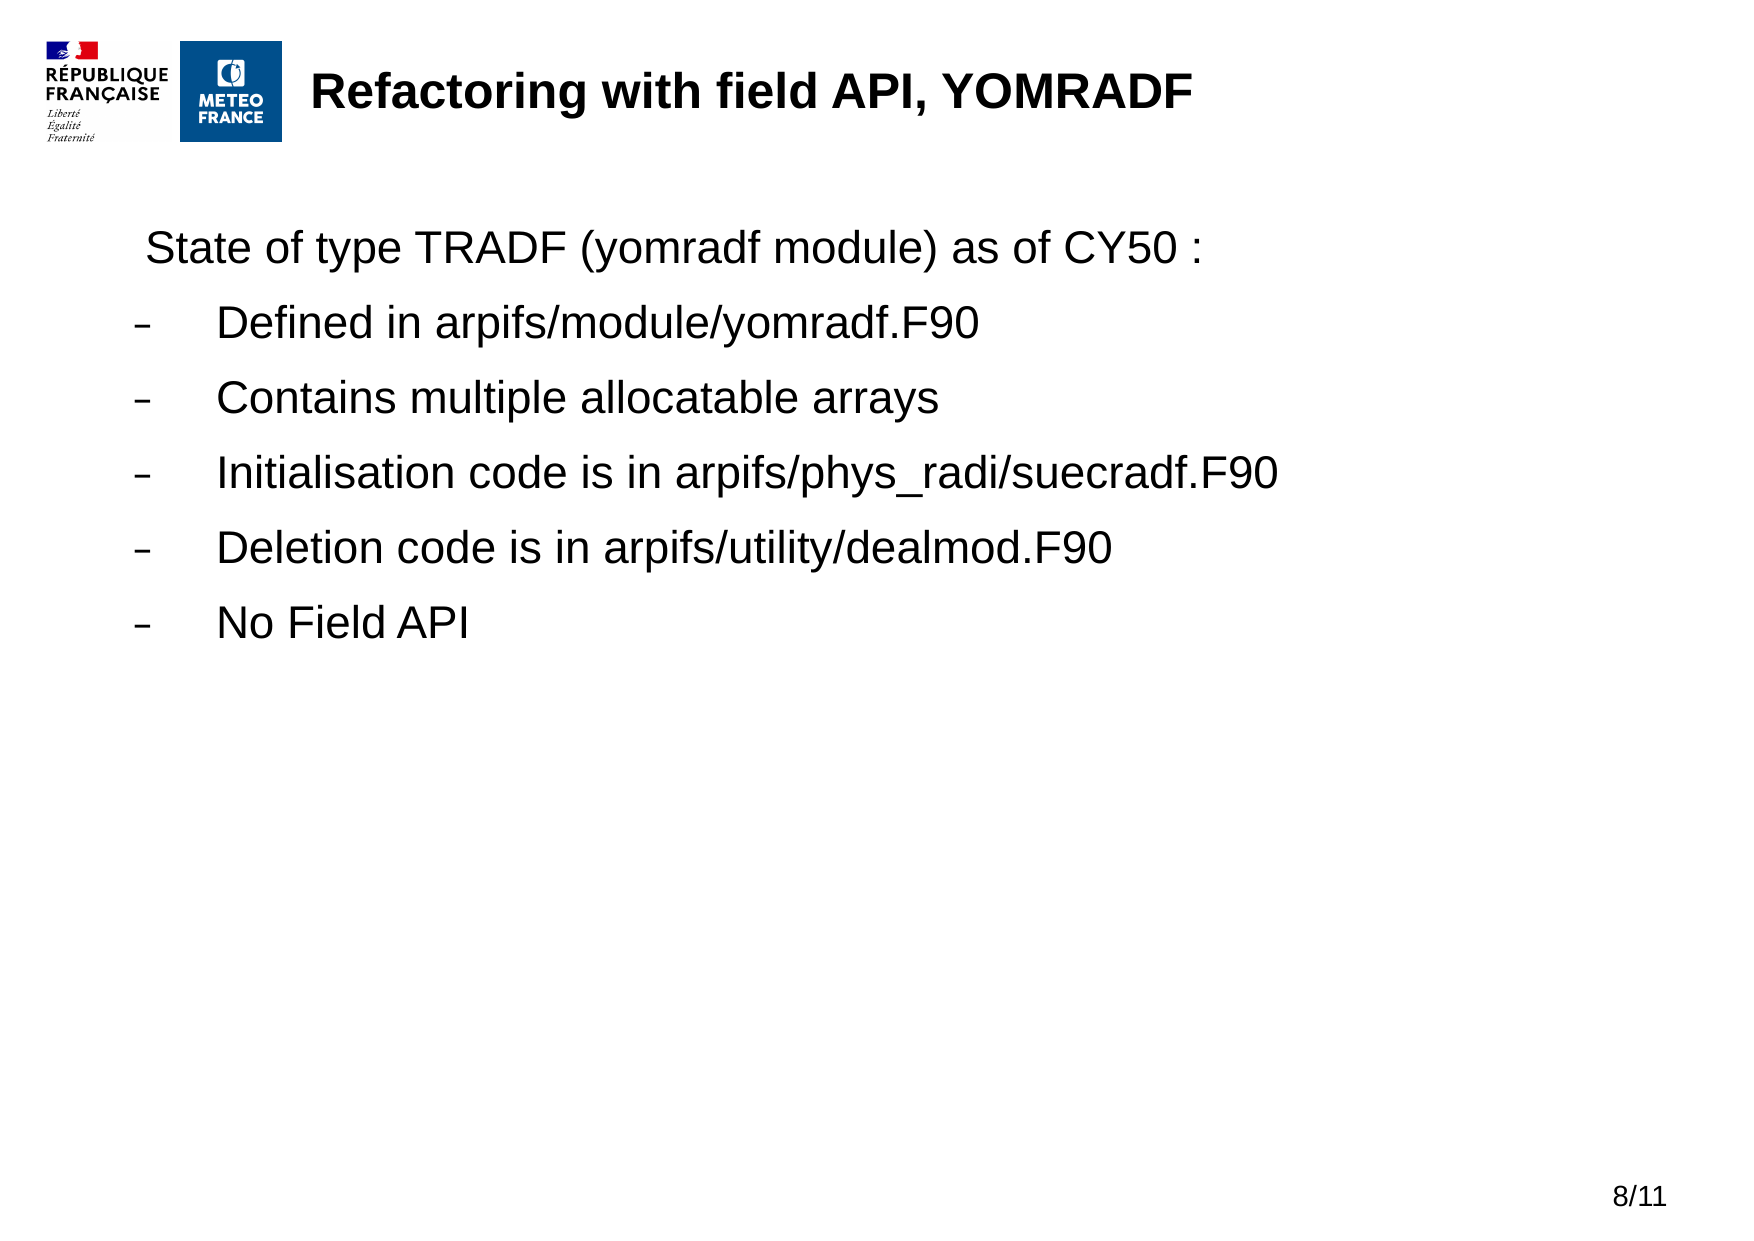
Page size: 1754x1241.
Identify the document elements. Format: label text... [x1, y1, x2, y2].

picture [180, 41, 282, 142]
list State of type TRADF (yomradf module) as of CY50 : Defined in arpifs/module/yomradf.F90 Contains multiple allocatable arrays Initialisation code is in arpifs/phys_radi/suecradf.F90 Deletion code is in arpifs/utility/dealmod.F90 No Field API [44, 222, 1712, 1118]
title Refactoring with field API, YOMRADF [310, 40, 1697, 142]
picture [46, 41, 172, 142]
